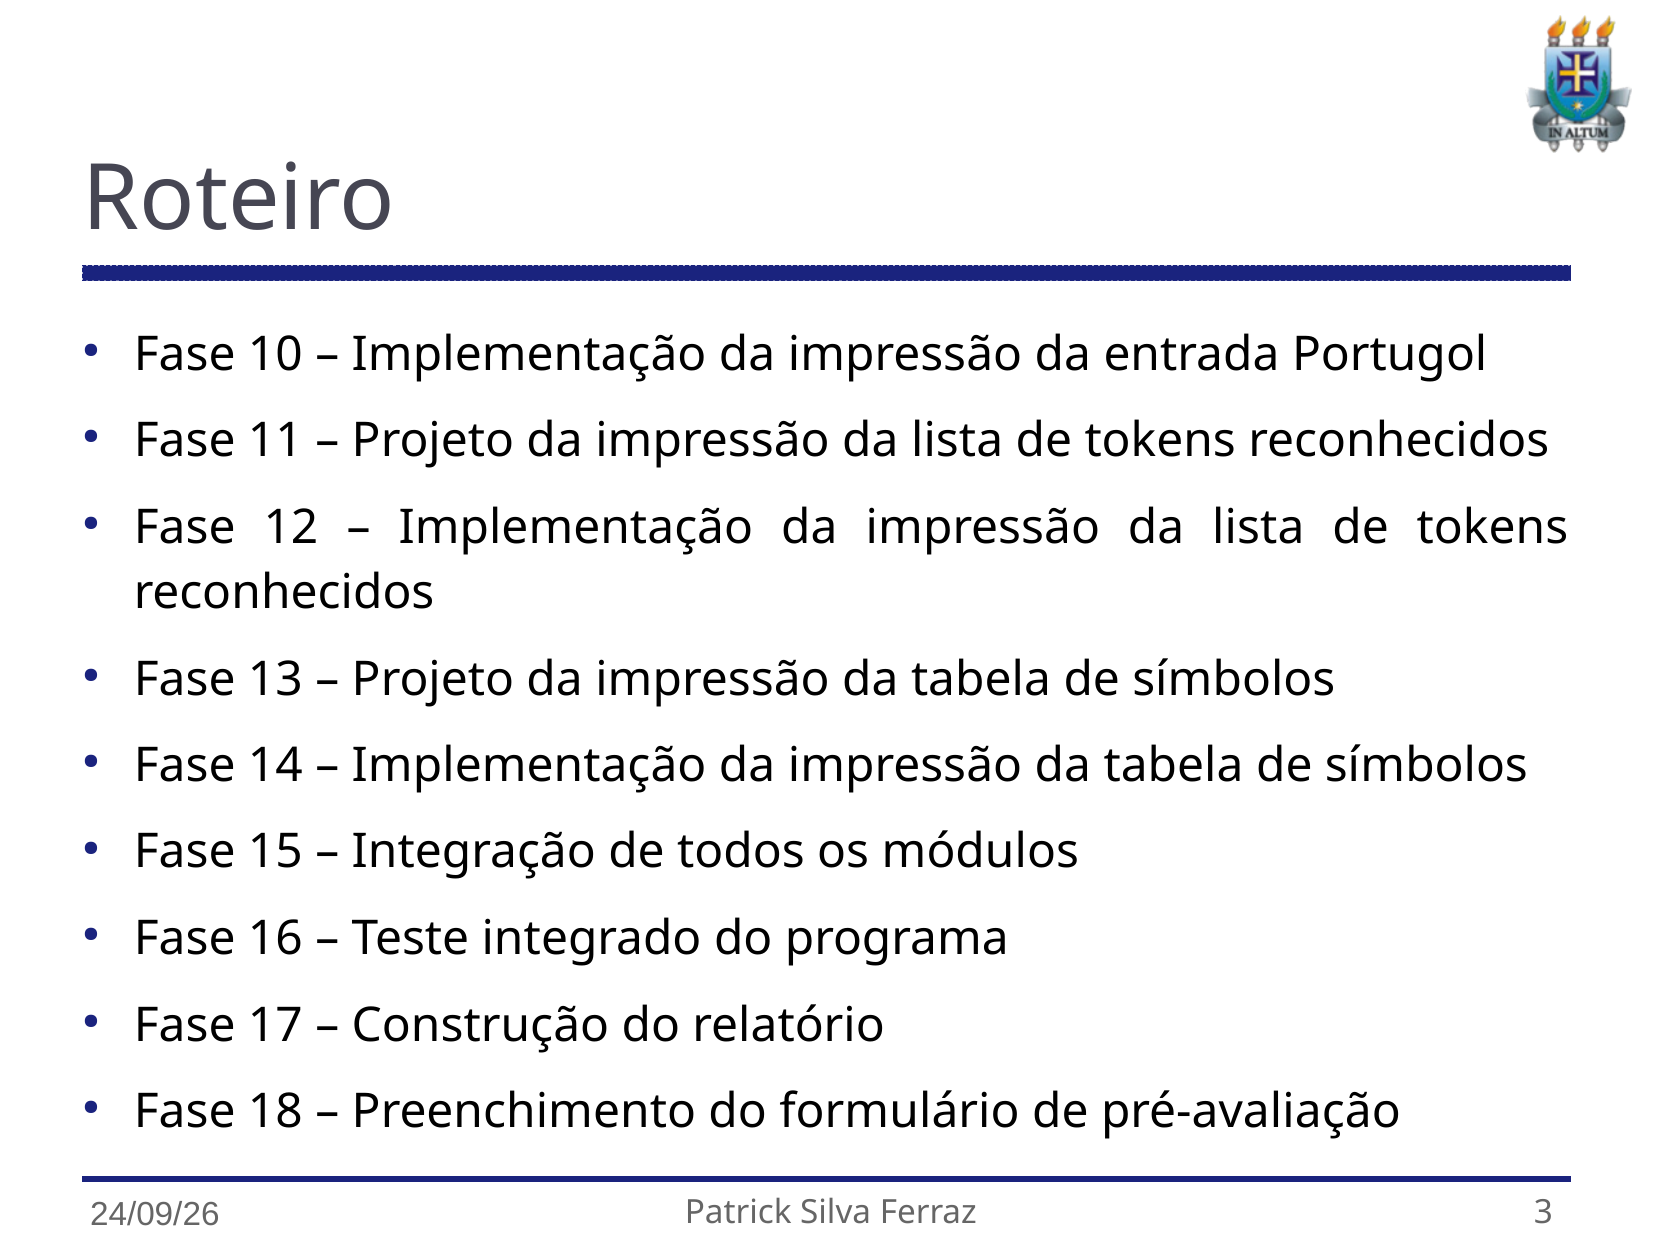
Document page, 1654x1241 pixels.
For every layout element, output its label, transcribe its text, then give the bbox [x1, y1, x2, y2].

picture [1525, 15, 1632, 153]
title Roteiro [82, 49, 1571, 257]
list Fase 10 – Implementação da impressão da entrada Portugol Fase 11 – Projeto da impressão da lista de tokens reconhecidos Fase 12 – Implementação da impressão da lista de tokens reconhecidos Fase 13 – Projeto da impressão da tabela de símbolos Fase 14 – Implementação da impressão da tabela de símbolos Fase 15 – Integração de todos os módulos Fase 16 – Teste integrado do programa Fase 17 – Construção do relatório Fase 18 – Preenchimento do formulário de pré-avaliação [82, 290, 1571, 1171]
